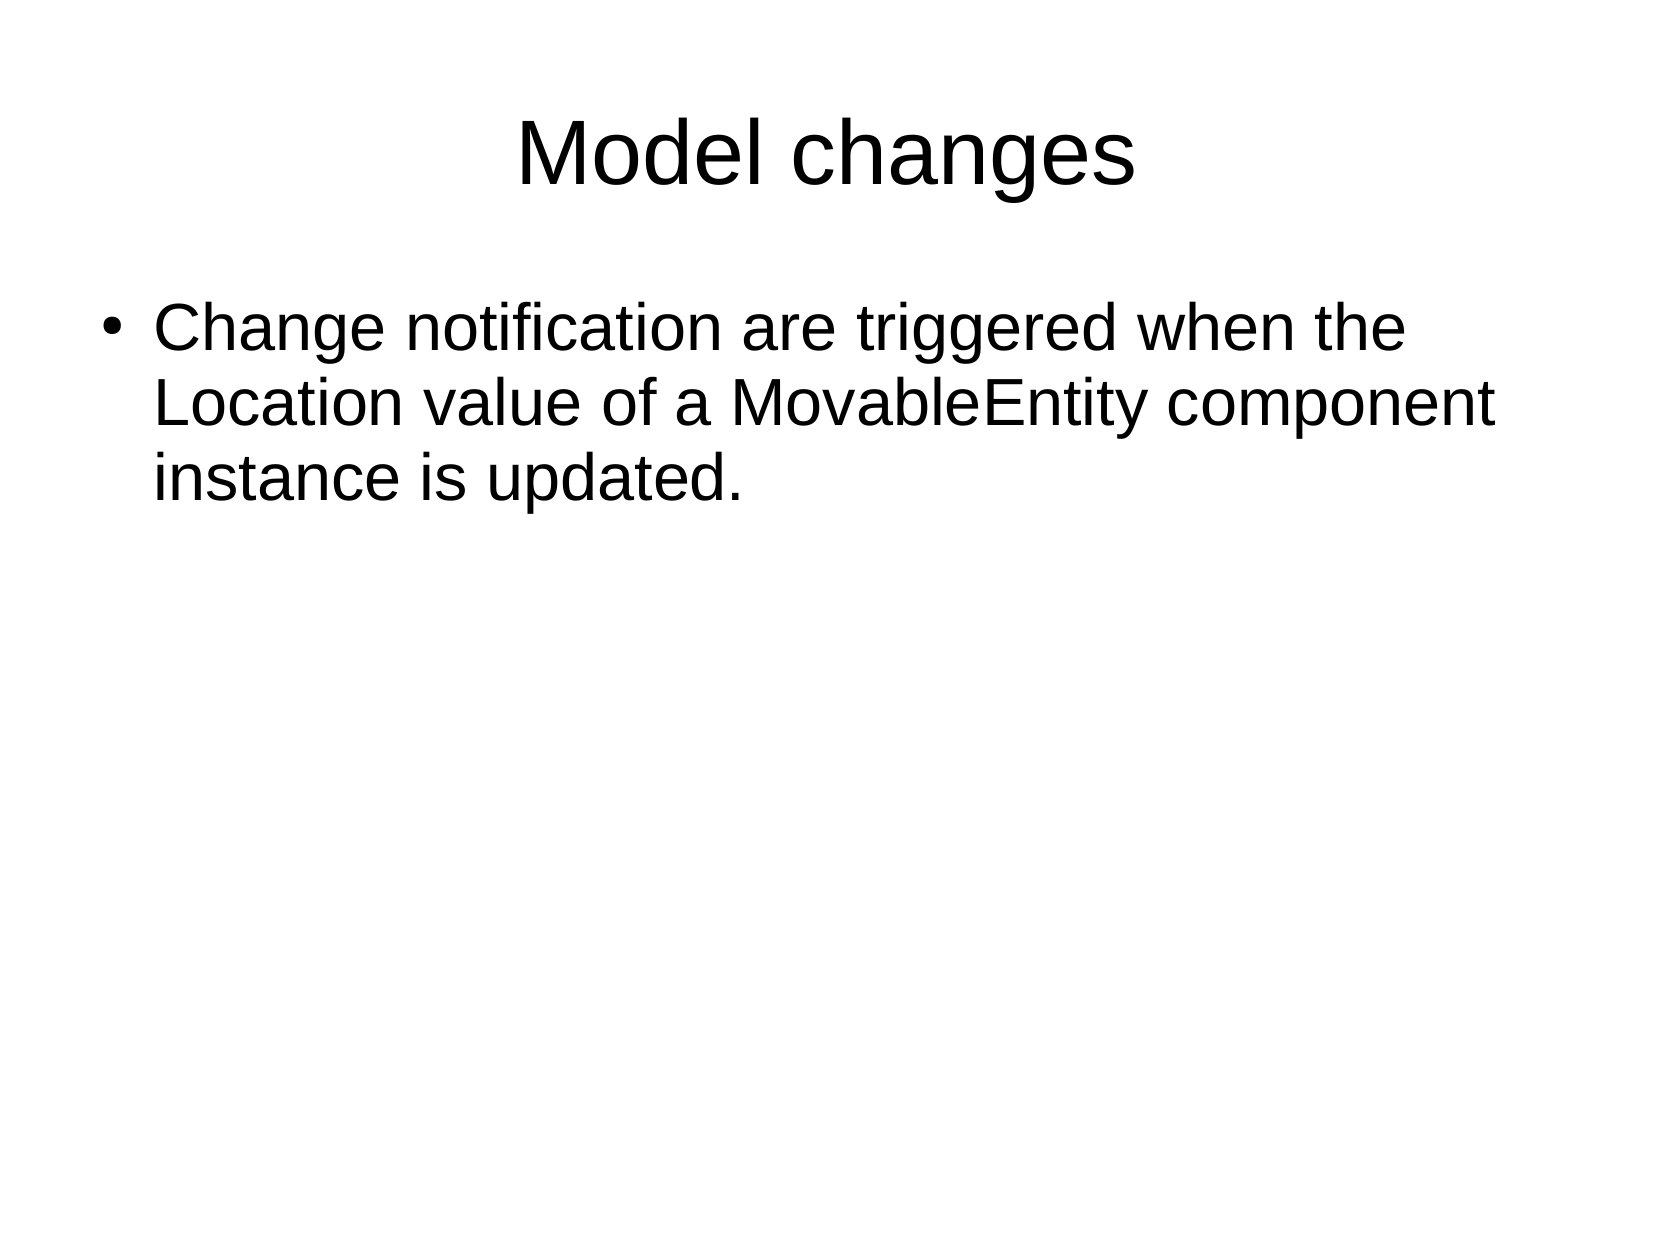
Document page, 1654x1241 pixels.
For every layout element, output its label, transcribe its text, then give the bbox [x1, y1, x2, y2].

list Change notification are triggered when the Location value of a MovableEntity component instance is updated. [82, 290, 1571, 1109]
title Model changes [82, 49, 1571, 257]
